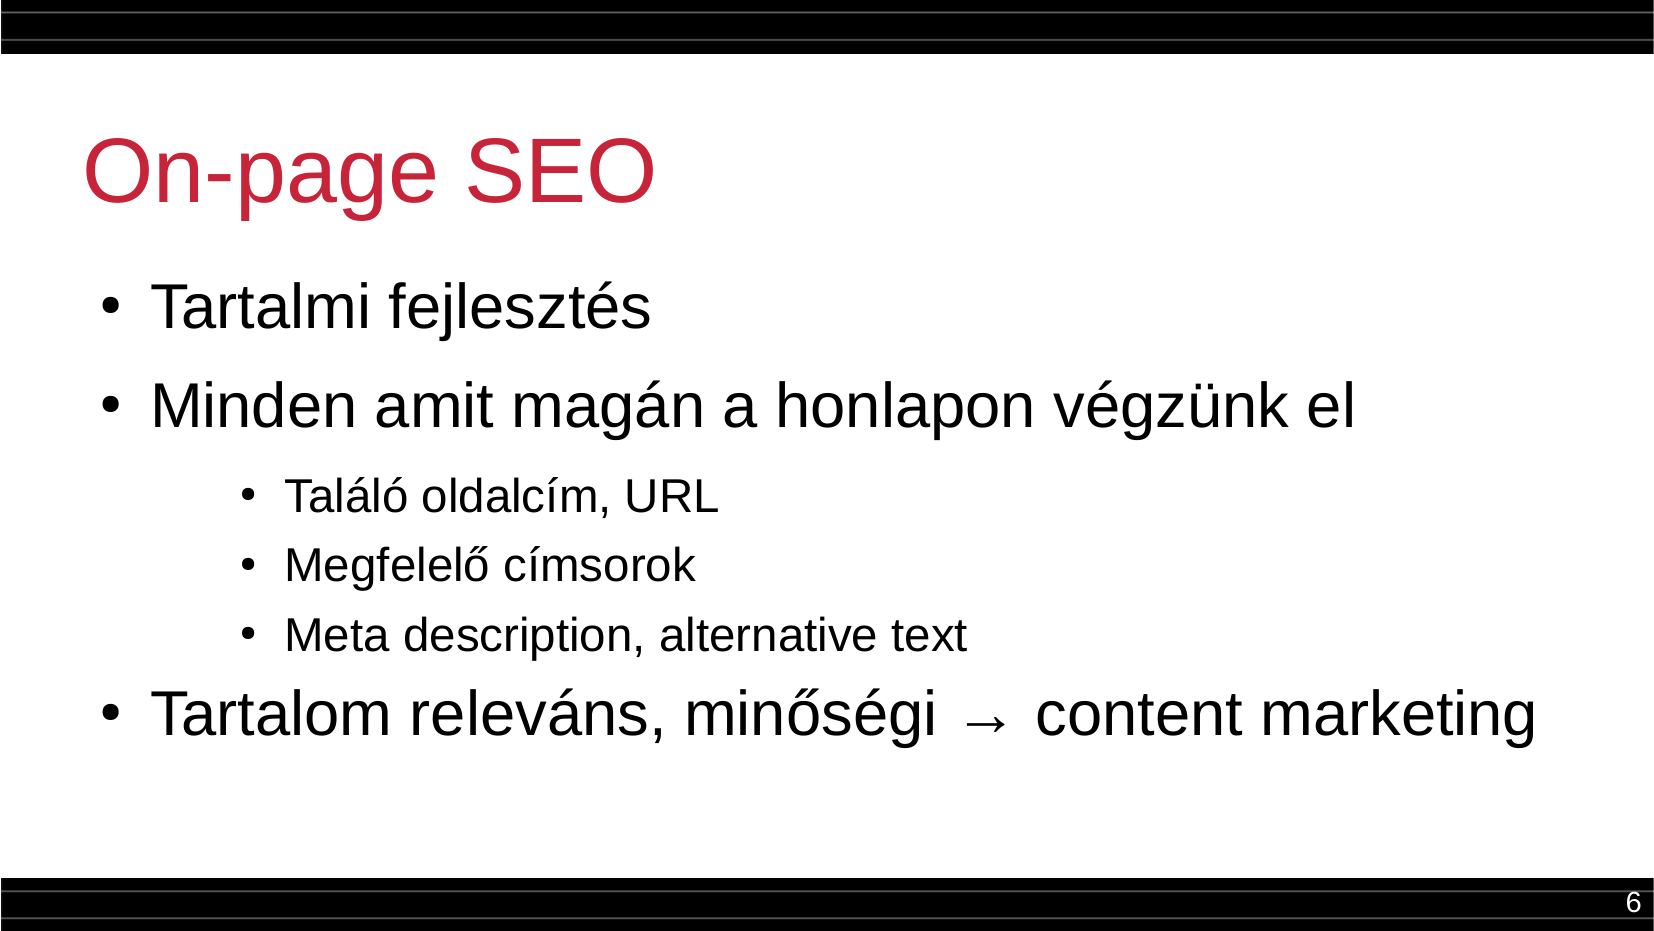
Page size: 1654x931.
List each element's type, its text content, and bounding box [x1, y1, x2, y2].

picture [1, 0, 1654, 54]
picture [1, 878, 1654, 931]
title On-page SEO [82, 92, 1571, 249]
list Tartalmi fejlesztés Minden amit magán a honlapon végzünk el Találó oldalcím, URL Megfelelő címsorok Meta description, alternative text Tartalom releváns, minőségi → content marketing [82, 271, 1571, 758]
